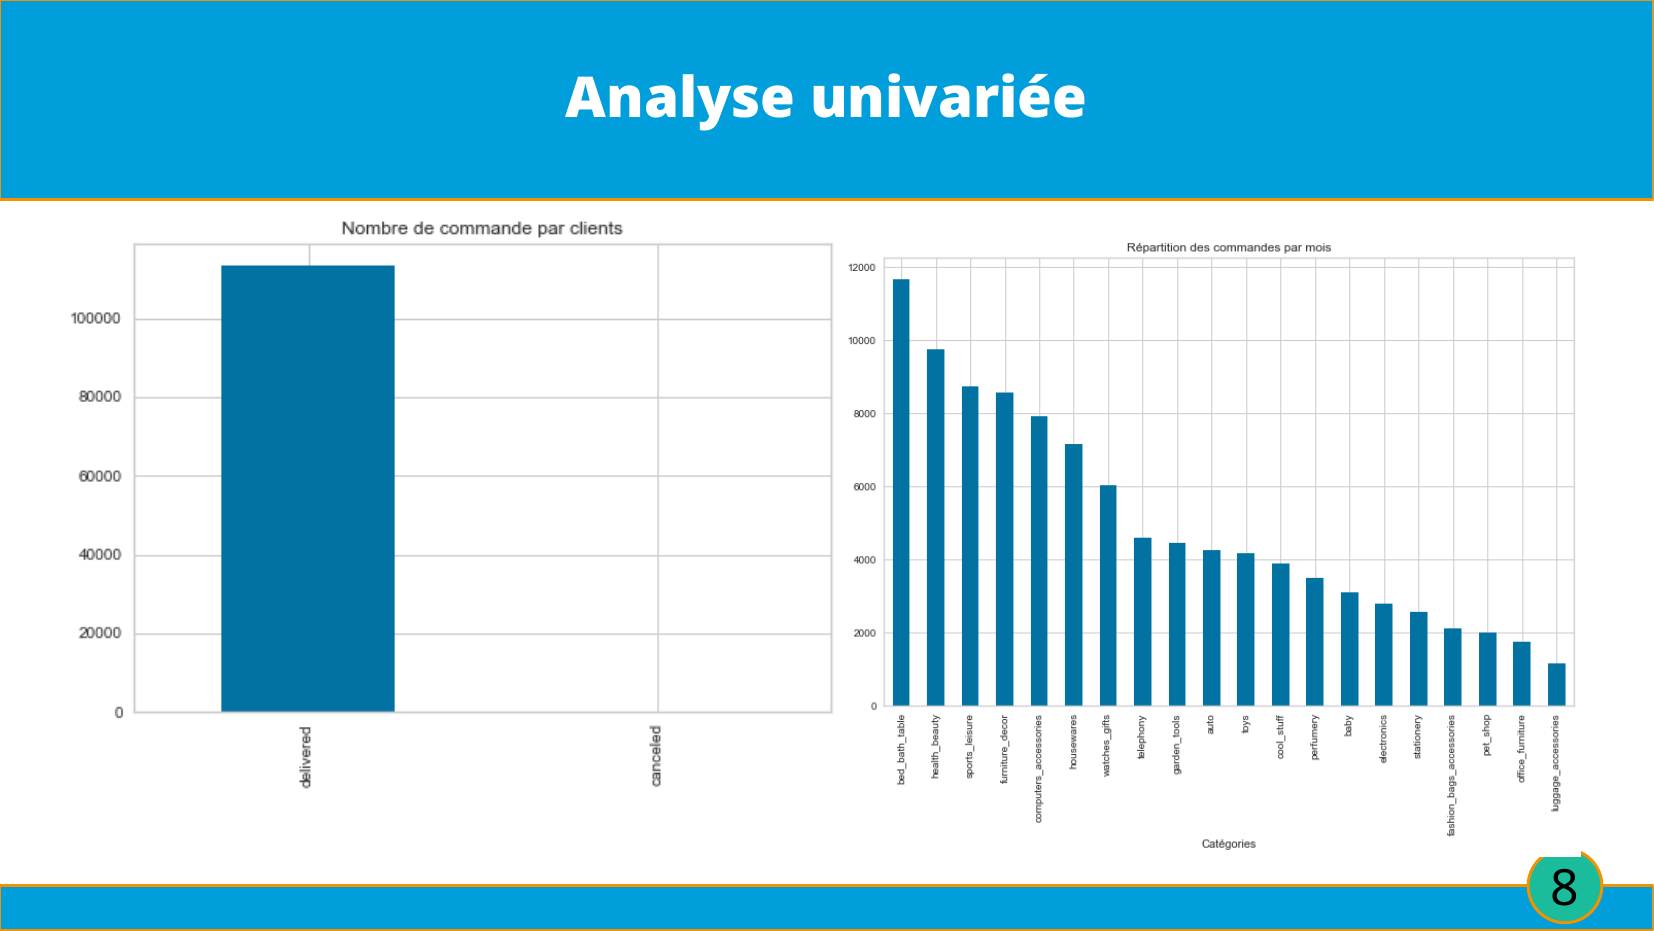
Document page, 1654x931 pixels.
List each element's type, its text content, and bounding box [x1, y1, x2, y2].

title Analyse univariée [59, 37, 1595, 155]
picture [59, 211, 1581, 857]
